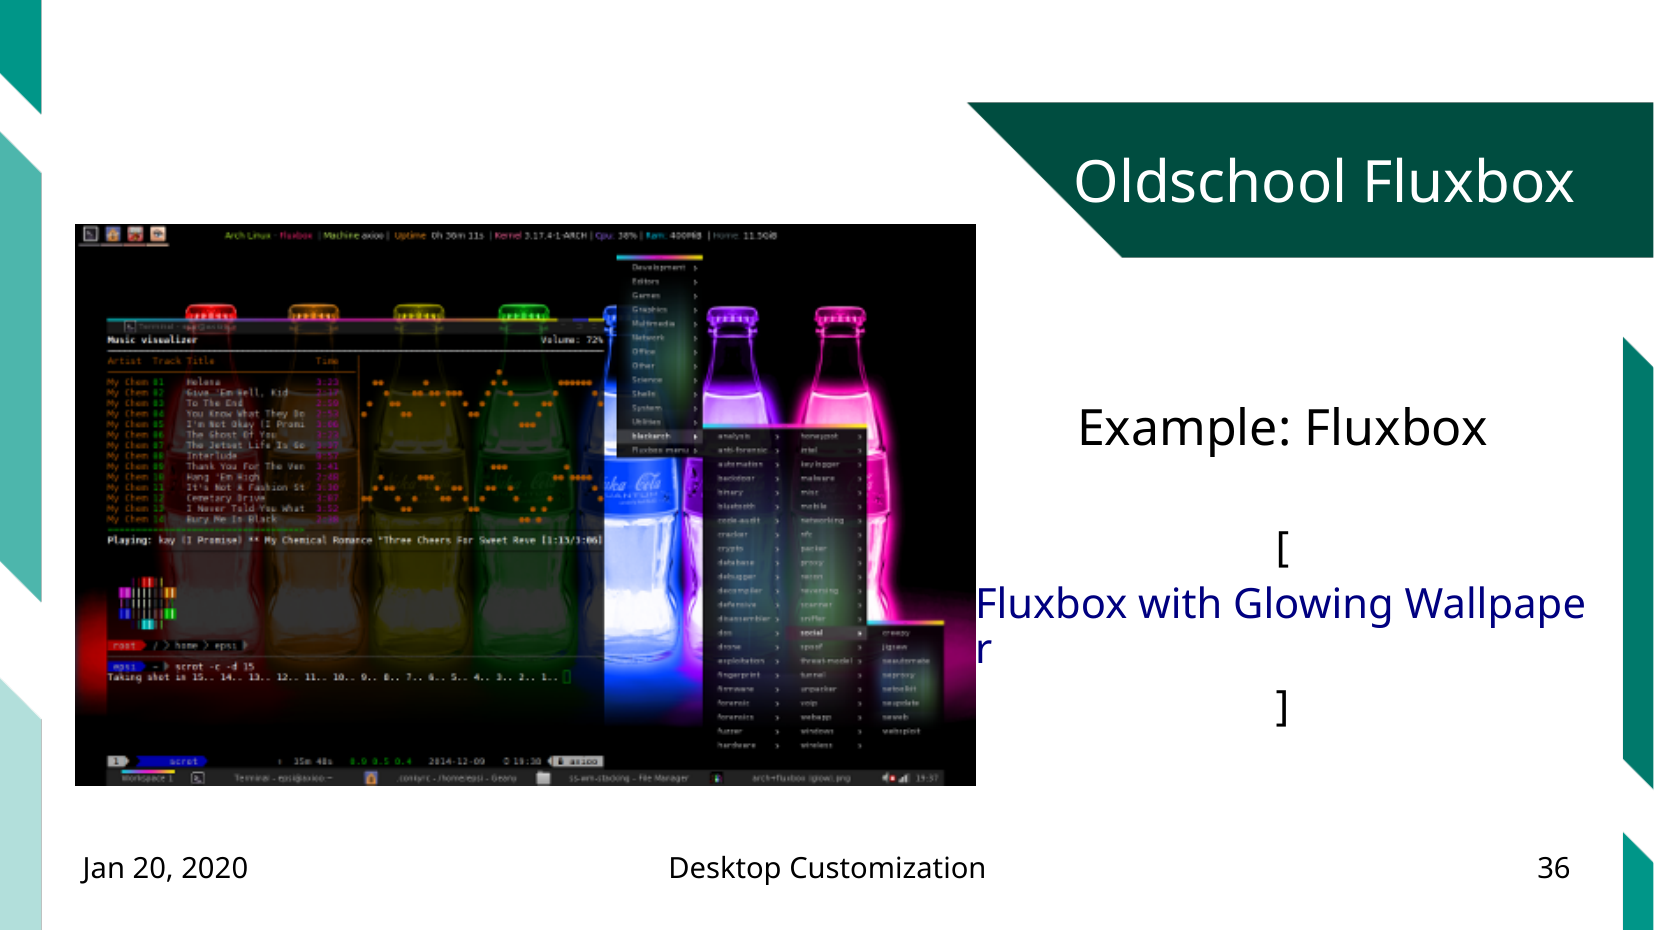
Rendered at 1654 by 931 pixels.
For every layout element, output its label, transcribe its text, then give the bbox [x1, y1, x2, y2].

picture [0, 0, 1654, 930]
subtitle Example: Fluxbox [Fluxbox with Glowing Wallpaper] [975, 270, 1591, 811]
title Oldschool Fluxbox [1050, 105, 1576, 256]
